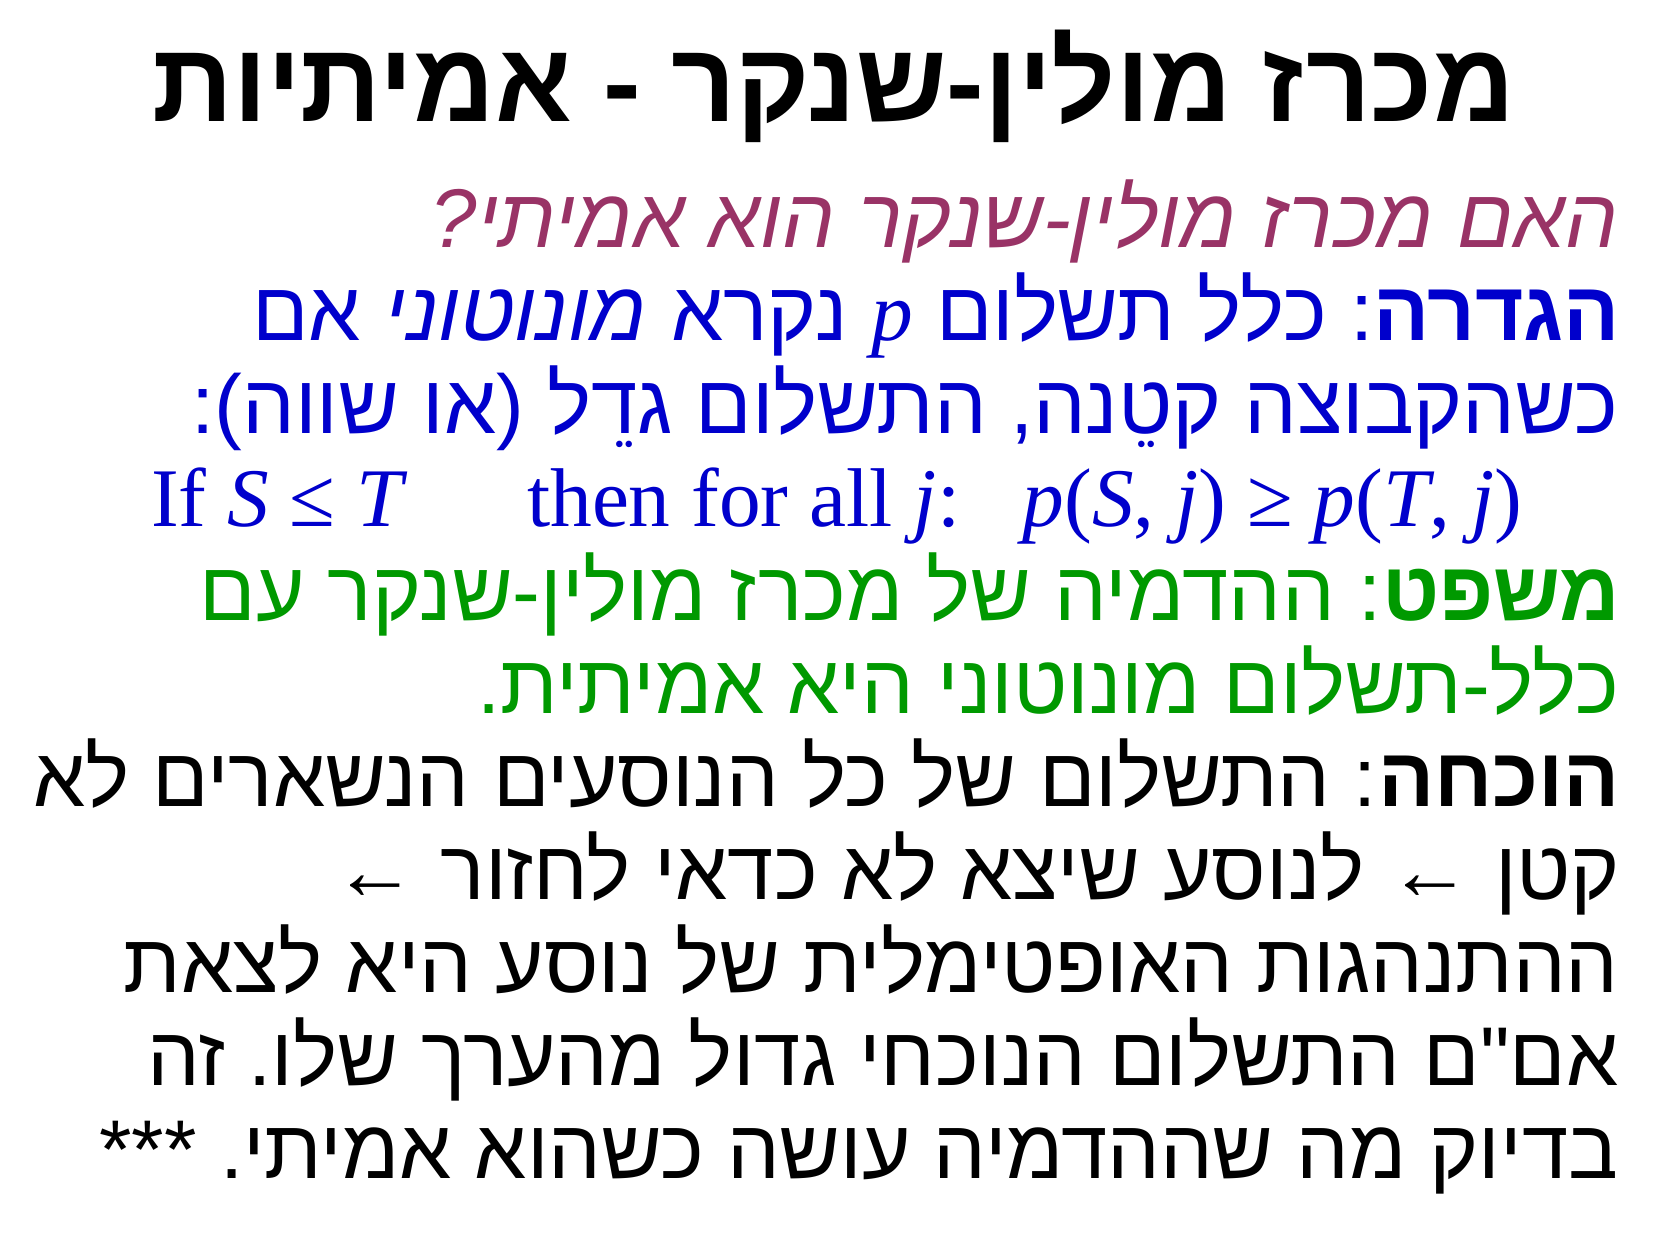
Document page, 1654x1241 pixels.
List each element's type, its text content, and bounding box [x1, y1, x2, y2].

text_box האם מכרז מולין-שנקר הוא אמיתי? הגדרה: כלל תשלום p נקרא מונוטוני אם כשהקבוצה קטֵנה, התשלום גדֵל (או שווה): If S ≤ T then for all j: p(S, j) ≥ p(‎T, j) משפט: ההדמיה של מכרז מולין-שנקר עם כלל-תשלום מונוטוני היא אמיתית. הוכחה: התשלום של כל הנוסעים הנשארים לא קטן ← לנוסע שיצא לא כדאי לחזור ← ההתנהגות האופטימלית של נוסע היא לצאת אם"ם התשלום הנוכחי גדול מהערך שלו. זה בדיוק מה שההדמיה עושה כשהוא אמיתי. *** [15, 165, 1636, 1241]
title מכרז מולין-שנקר - אמיתיות [15, 15, 1654, 151]
